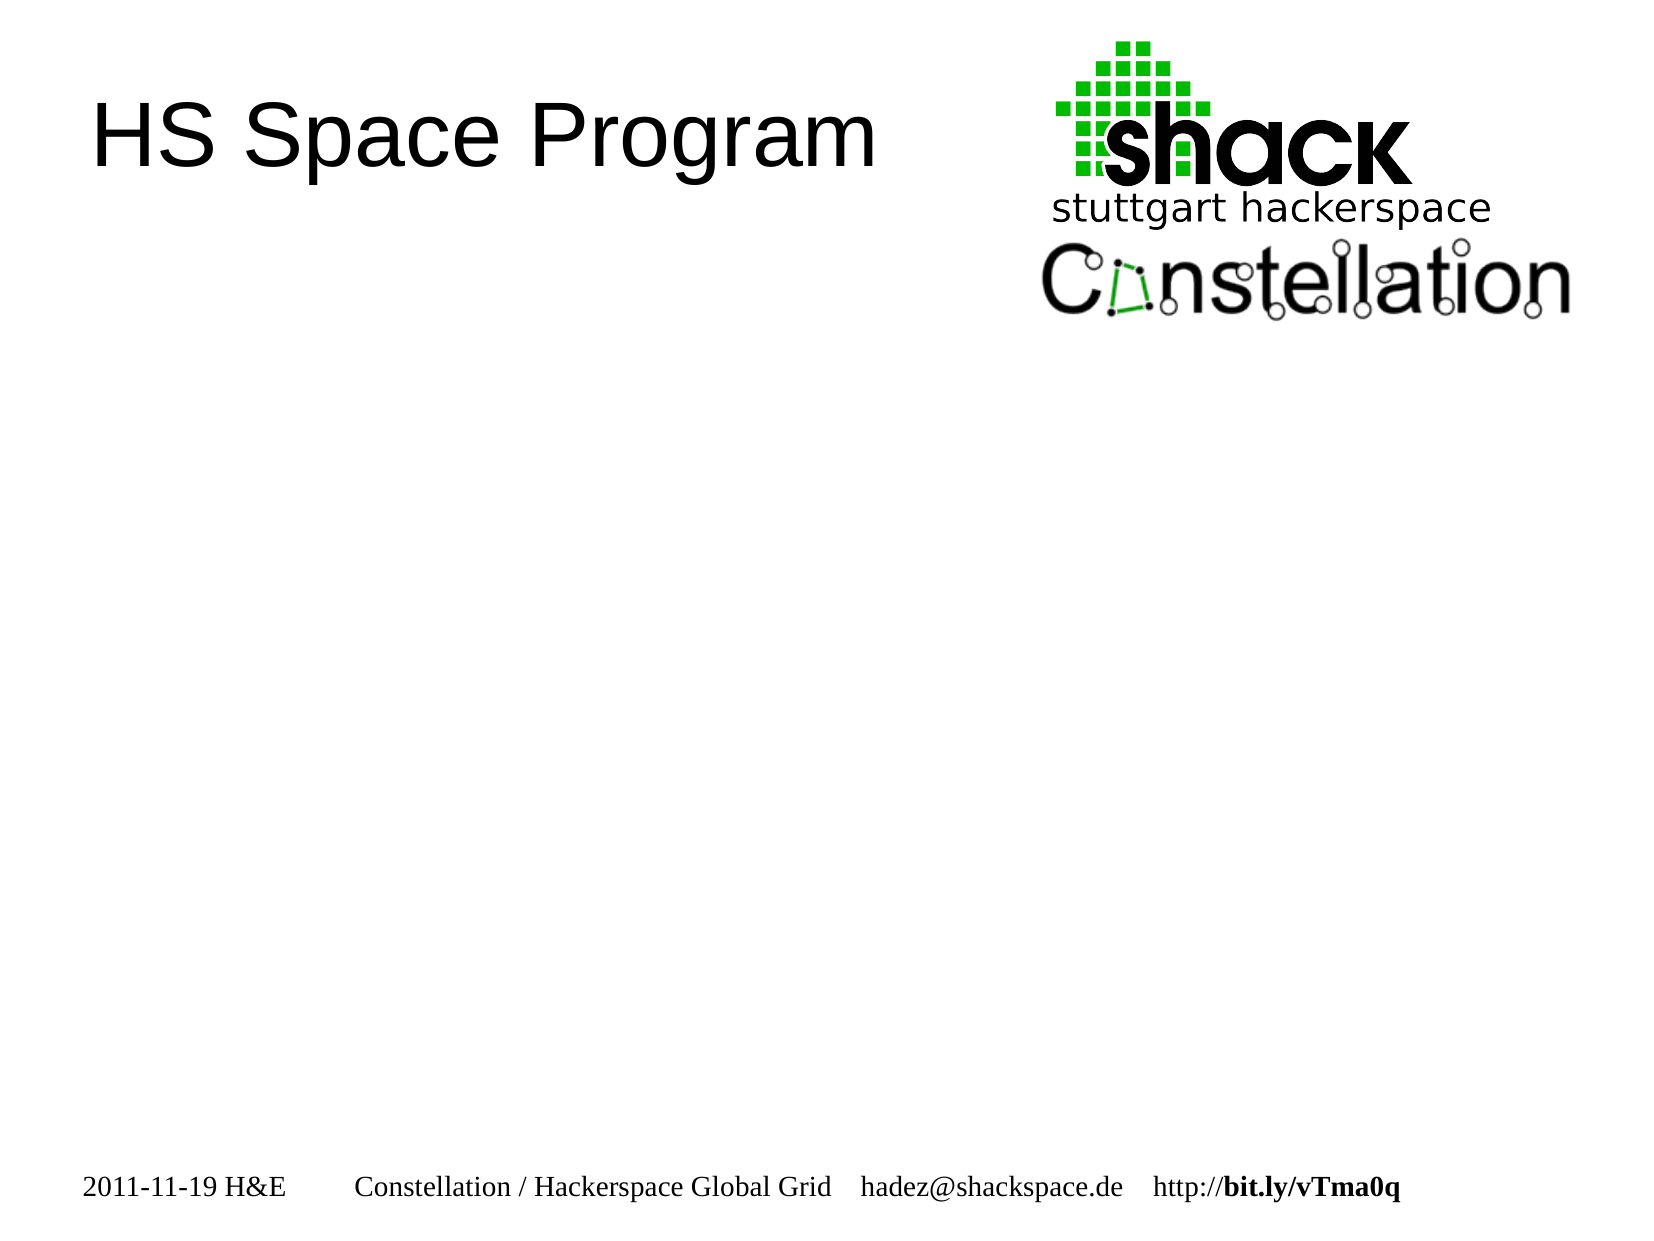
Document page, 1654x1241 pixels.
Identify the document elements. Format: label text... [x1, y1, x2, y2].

title HS Space Program [90, 30, 1029, 241]
picture [1028, 34, 1586, 325]
